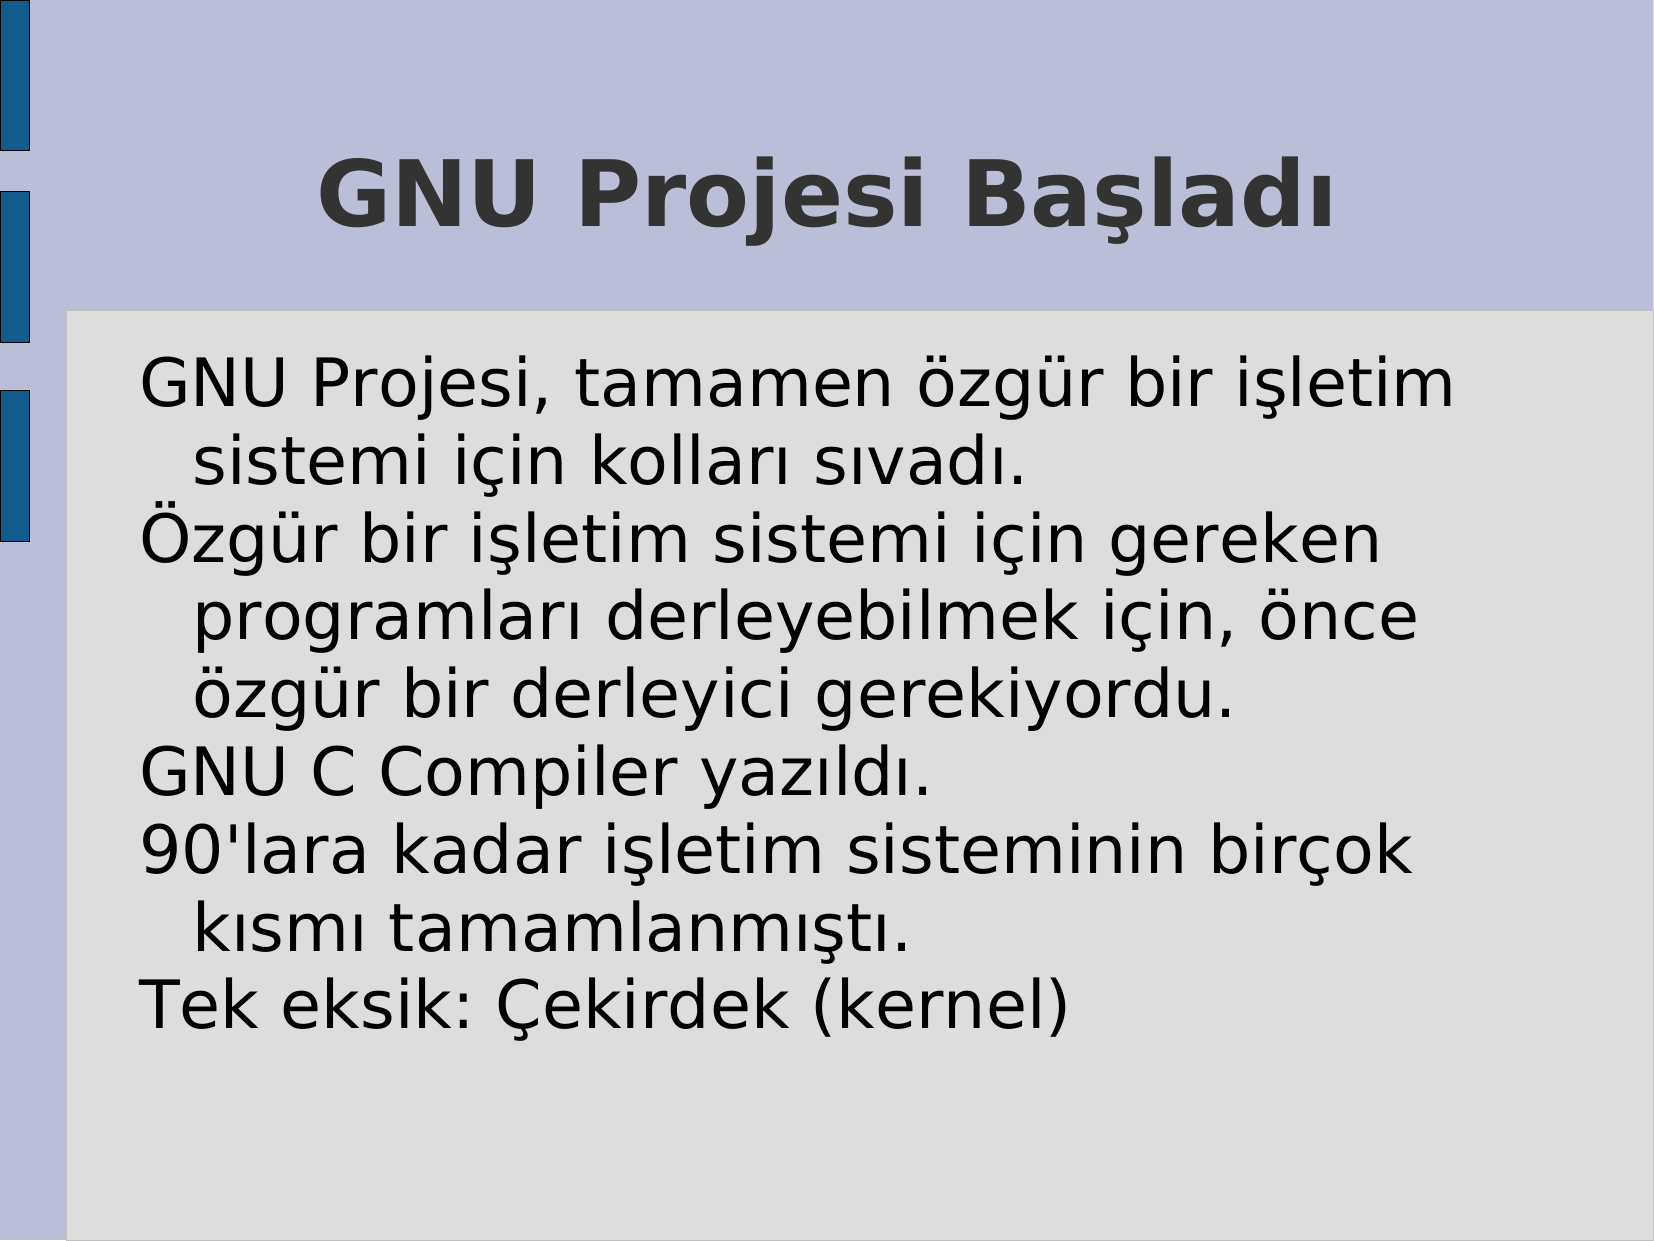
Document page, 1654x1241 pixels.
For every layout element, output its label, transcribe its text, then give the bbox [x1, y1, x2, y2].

list GNU Projesi, tamamen özgür bir işletim sistemi için kolları sıvadı. Özgür bir işletim sistemi için gereken programları derleyebilmek için, önce özgür bir derleyici gerekiyordu. GNU C Compiler yazıldı. 90'lara kadar işletim sisteminin birçok kısmı tamamlanmıştı. Tek eksik: Çekirdek (kernel) [121, 344, 1534, 1127]
title GNU Projesi Başladı [121, 91, 1534, 299]
